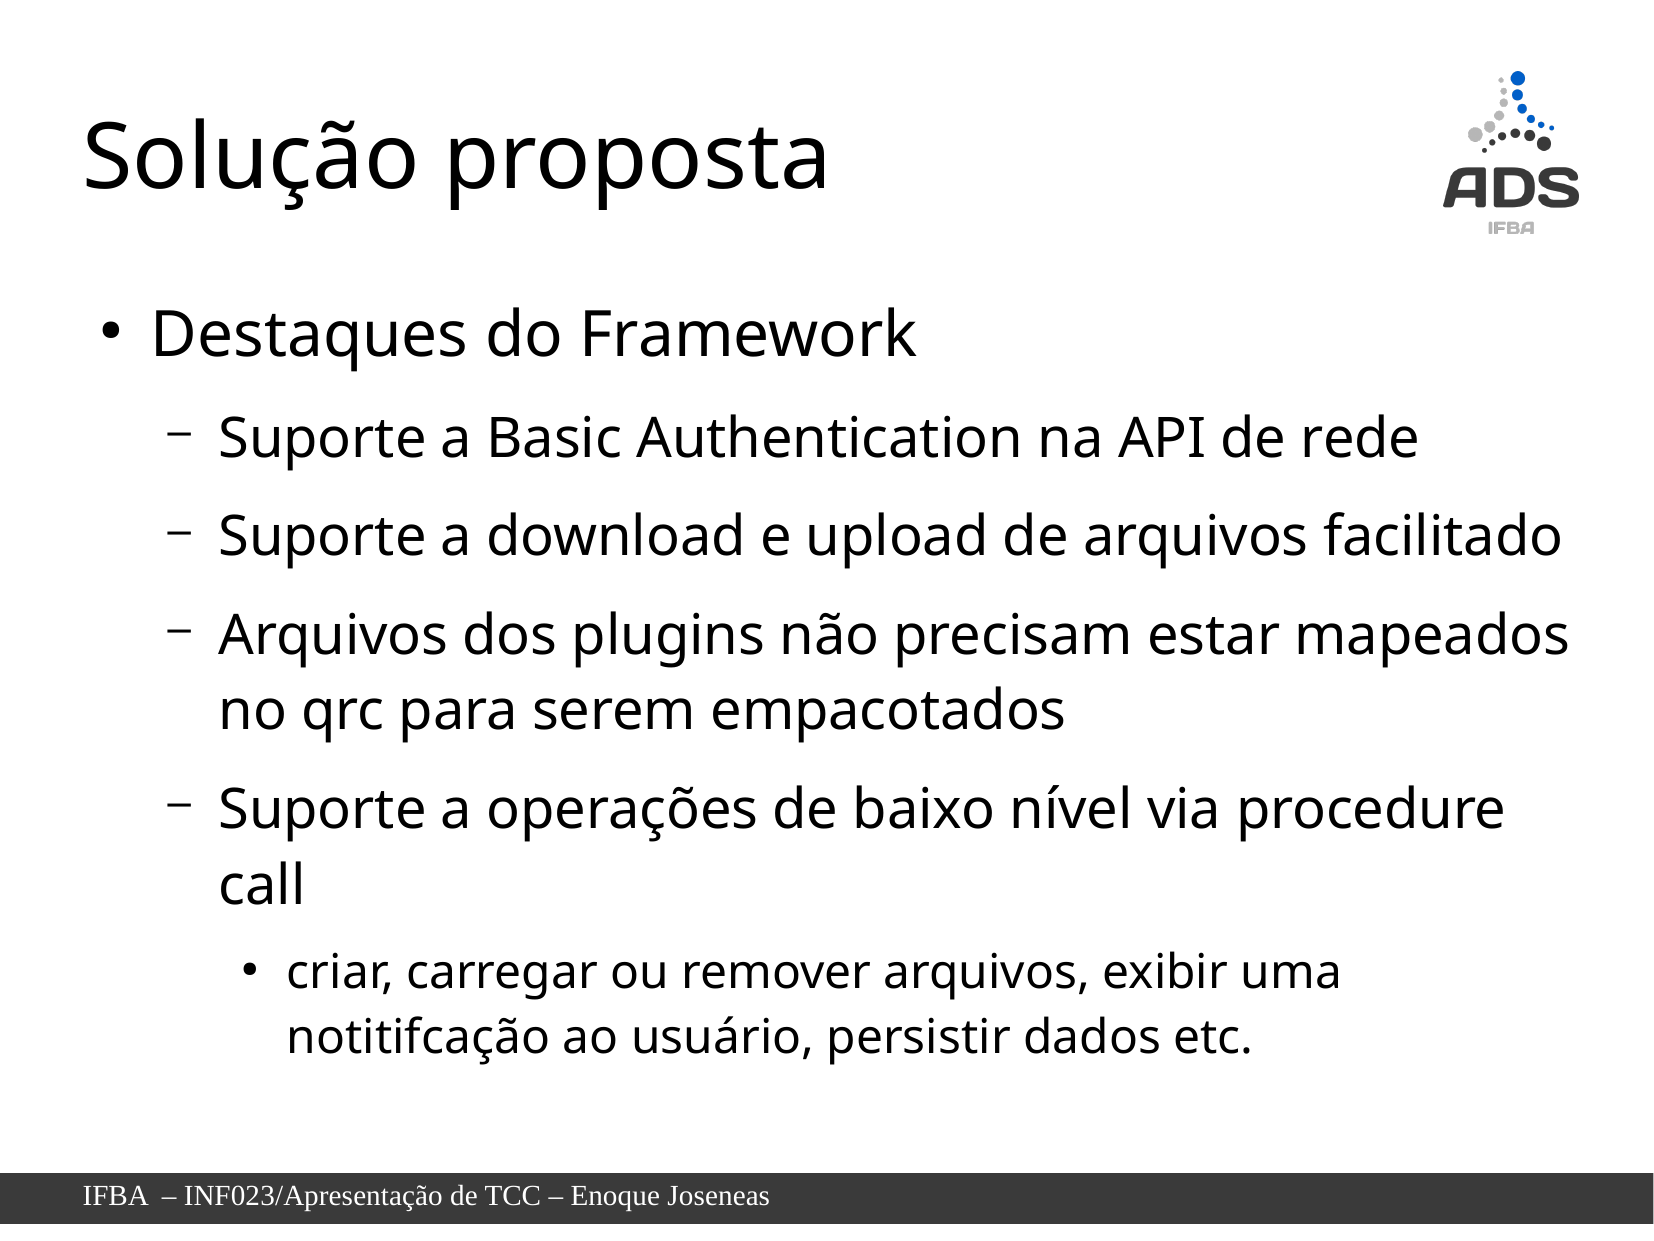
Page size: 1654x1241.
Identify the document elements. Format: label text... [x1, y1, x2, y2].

title Solução proposta [82, 49, 1426, 257]
picture [1443, 71, 1579, 234]
list Destaques do Framework Suporte a Basic Authentication na API de rede Suporte a download e upload de arquivos facilitado Arquivos dos plugins não precisam estar mapeados no qrc para serem empacotados Suporte a operações de baixo nível via procedure call criar, carregar ou remover arquivos, exibir uma notitifcação ao usuário, persistir dados etc. [82, 287, 1571, 1147]
